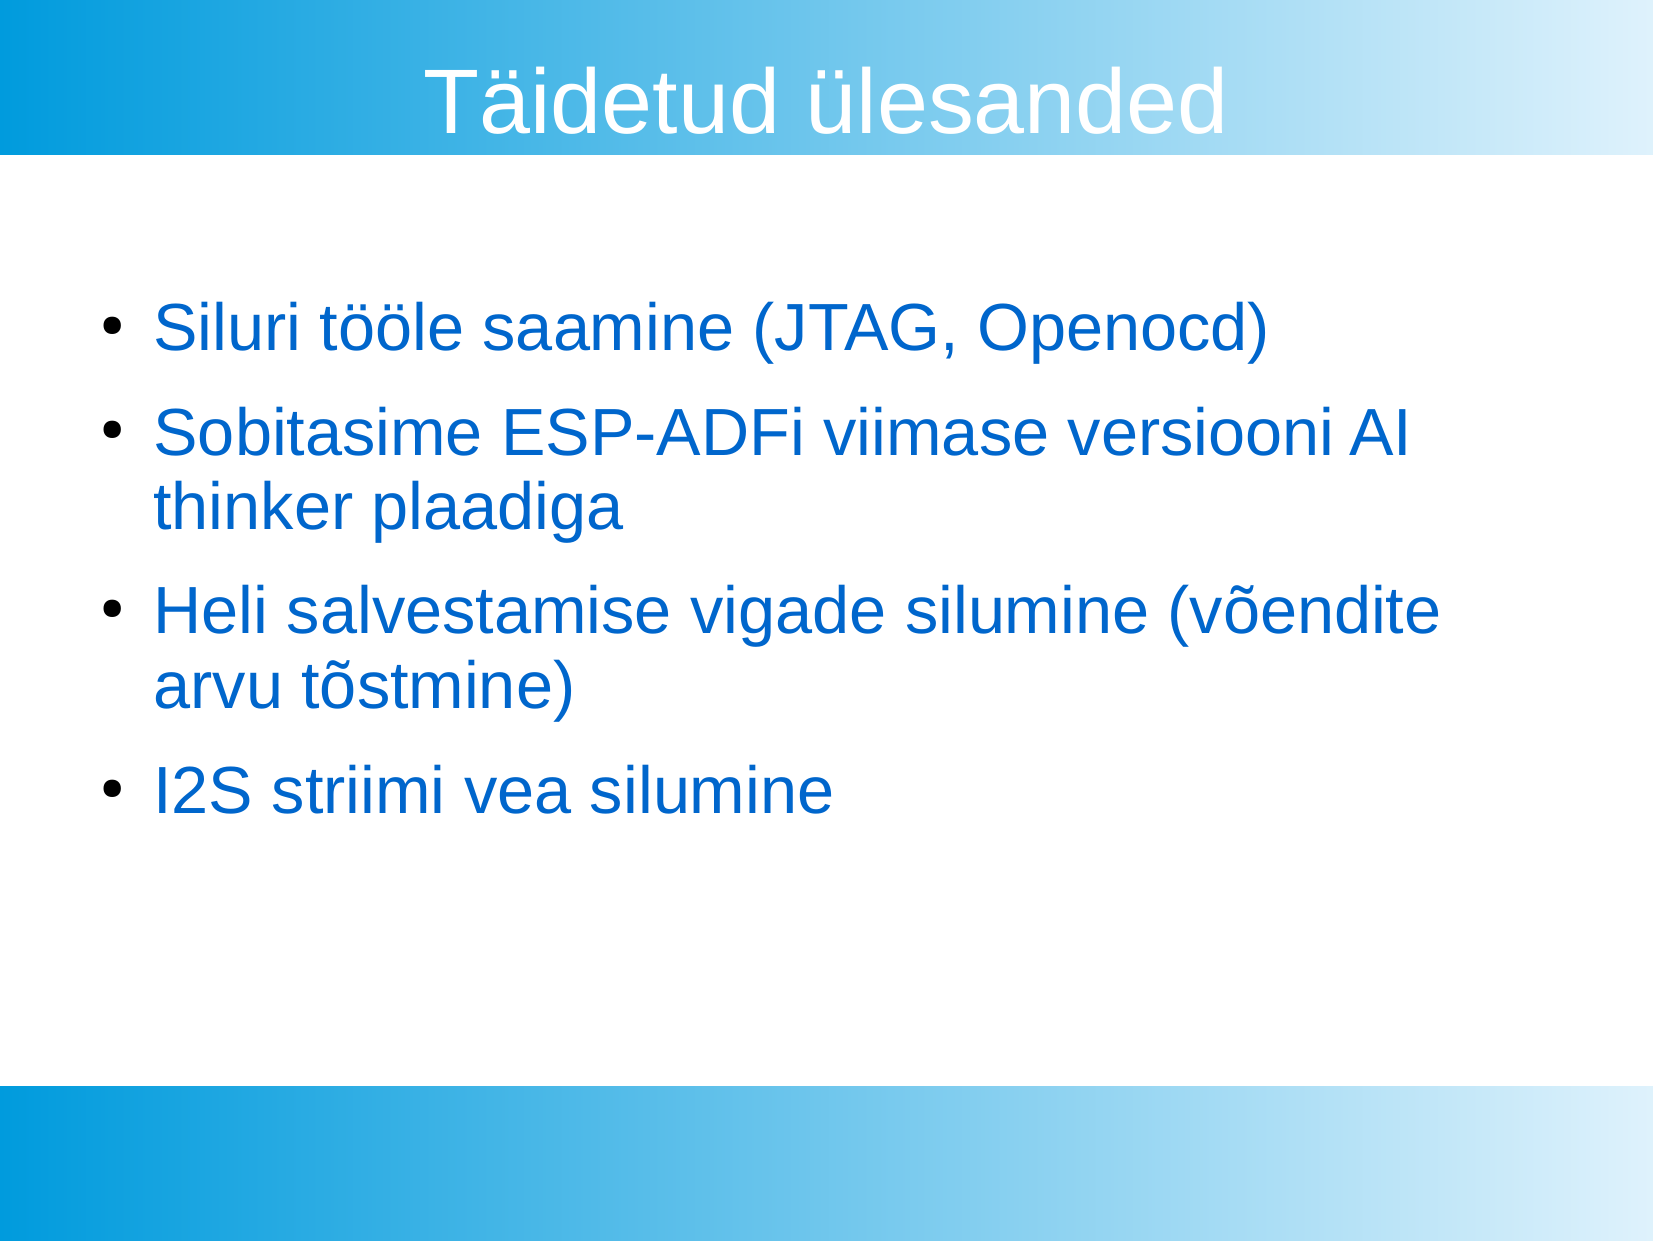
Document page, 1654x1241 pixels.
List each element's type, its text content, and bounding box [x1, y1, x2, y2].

title Täidetud ülesanded [82, 49, 1571, 155]
list Siluri tööle saamine (JTAG, Openocd) Sobitasime ESP-ADFi viimase versiooni AI thinker plaadiga Heli salvestamise vigade silumine (võendite arvu tõstmine) I2S striimi vea silumine [82, 290, 1571, 1010]
